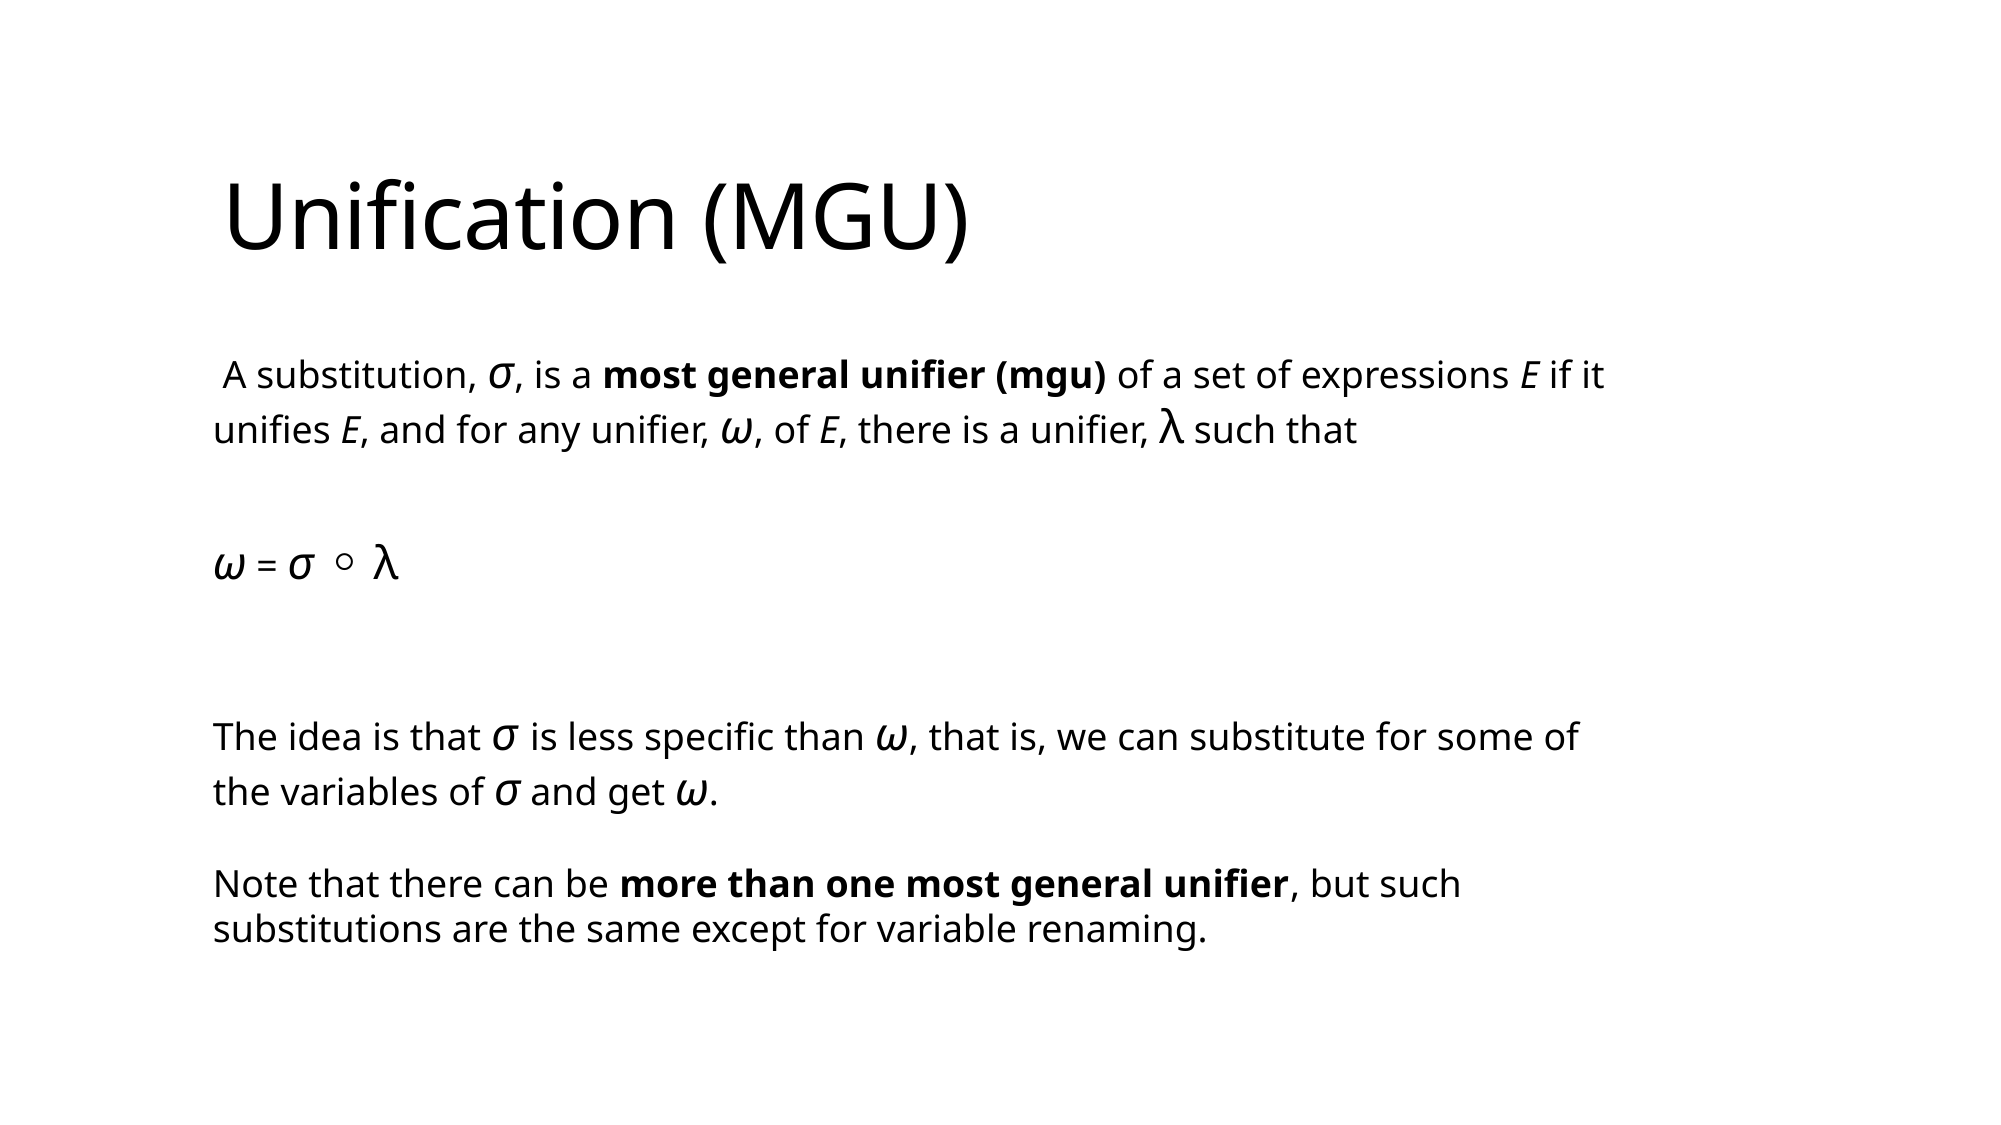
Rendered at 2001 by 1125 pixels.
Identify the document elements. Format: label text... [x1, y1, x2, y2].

list A substitution, σ, is a most general unifier (mgu) of a set of expressions E if it unifies E, and for any unifier, ω, of E, there is a unifier, λ such that ω = σ ￮ λ The idea is that σ is less specific than ω, that is, we can substitute for some of the variables of σ and get ω. Note that there can be more than one most general unifier, but such substitutions are the same except for variable renaming. [212, 335, 1623, 1050]
title Unification (MGU) [206, 60, 1797, 278]
